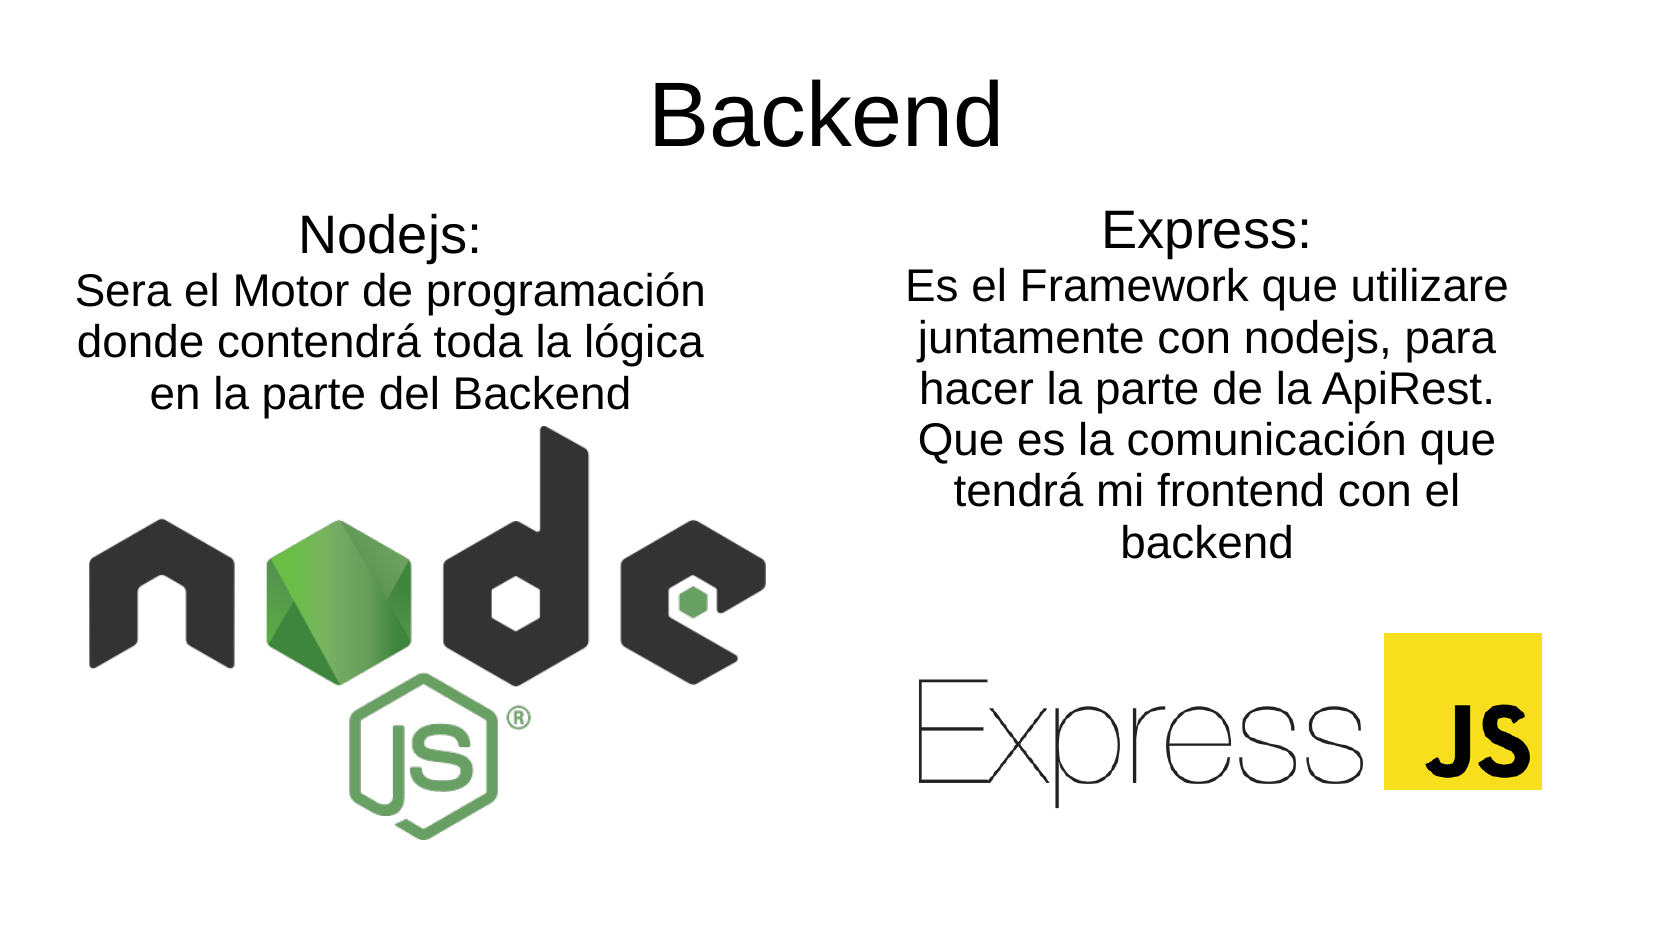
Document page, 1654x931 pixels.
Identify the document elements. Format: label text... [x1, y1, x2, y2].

title Backend [82, 37, 1571, 193]
picture [89, 426, 766, 841]
text_box Nodejs: Sera el Motor de programación donde contendrá toda la lógica en la parte del Backend [60, 197, 751, 478]
picture [876, 531, 1570, 931]
text_box Express: Es el Framework que utilizare juntamente con nodejs, para hacer la parte de la ApiRest. Que es la comunicación que tendrá mi frontend con el backend [890, 192, 1581, 627]
